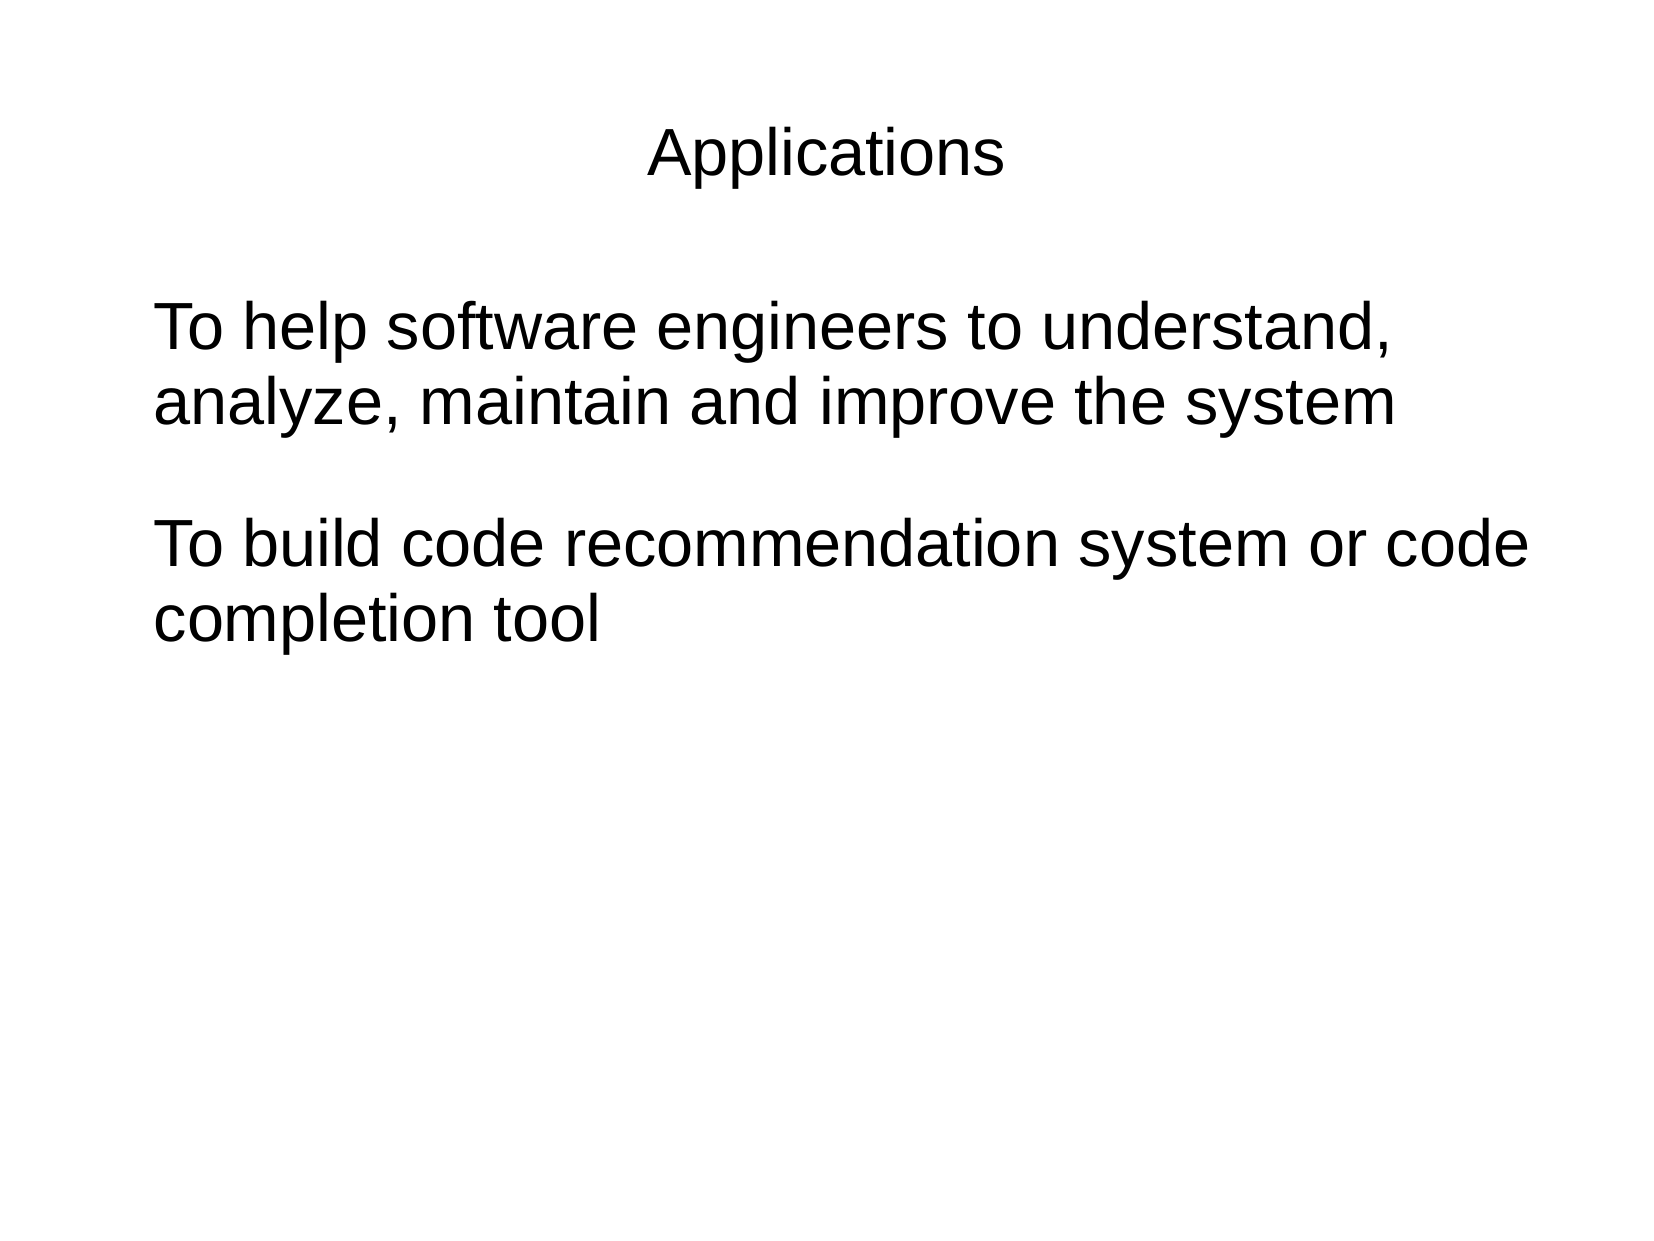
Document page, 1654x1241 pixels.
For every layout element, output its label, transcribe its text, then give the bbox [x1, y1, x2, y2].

title Applications [82, 49, 1571, 257]
list To help software engineers to understand, analyze, maintain and improve the system To build code recommendation system or code completion tool [82, 289, 1571, 860]
